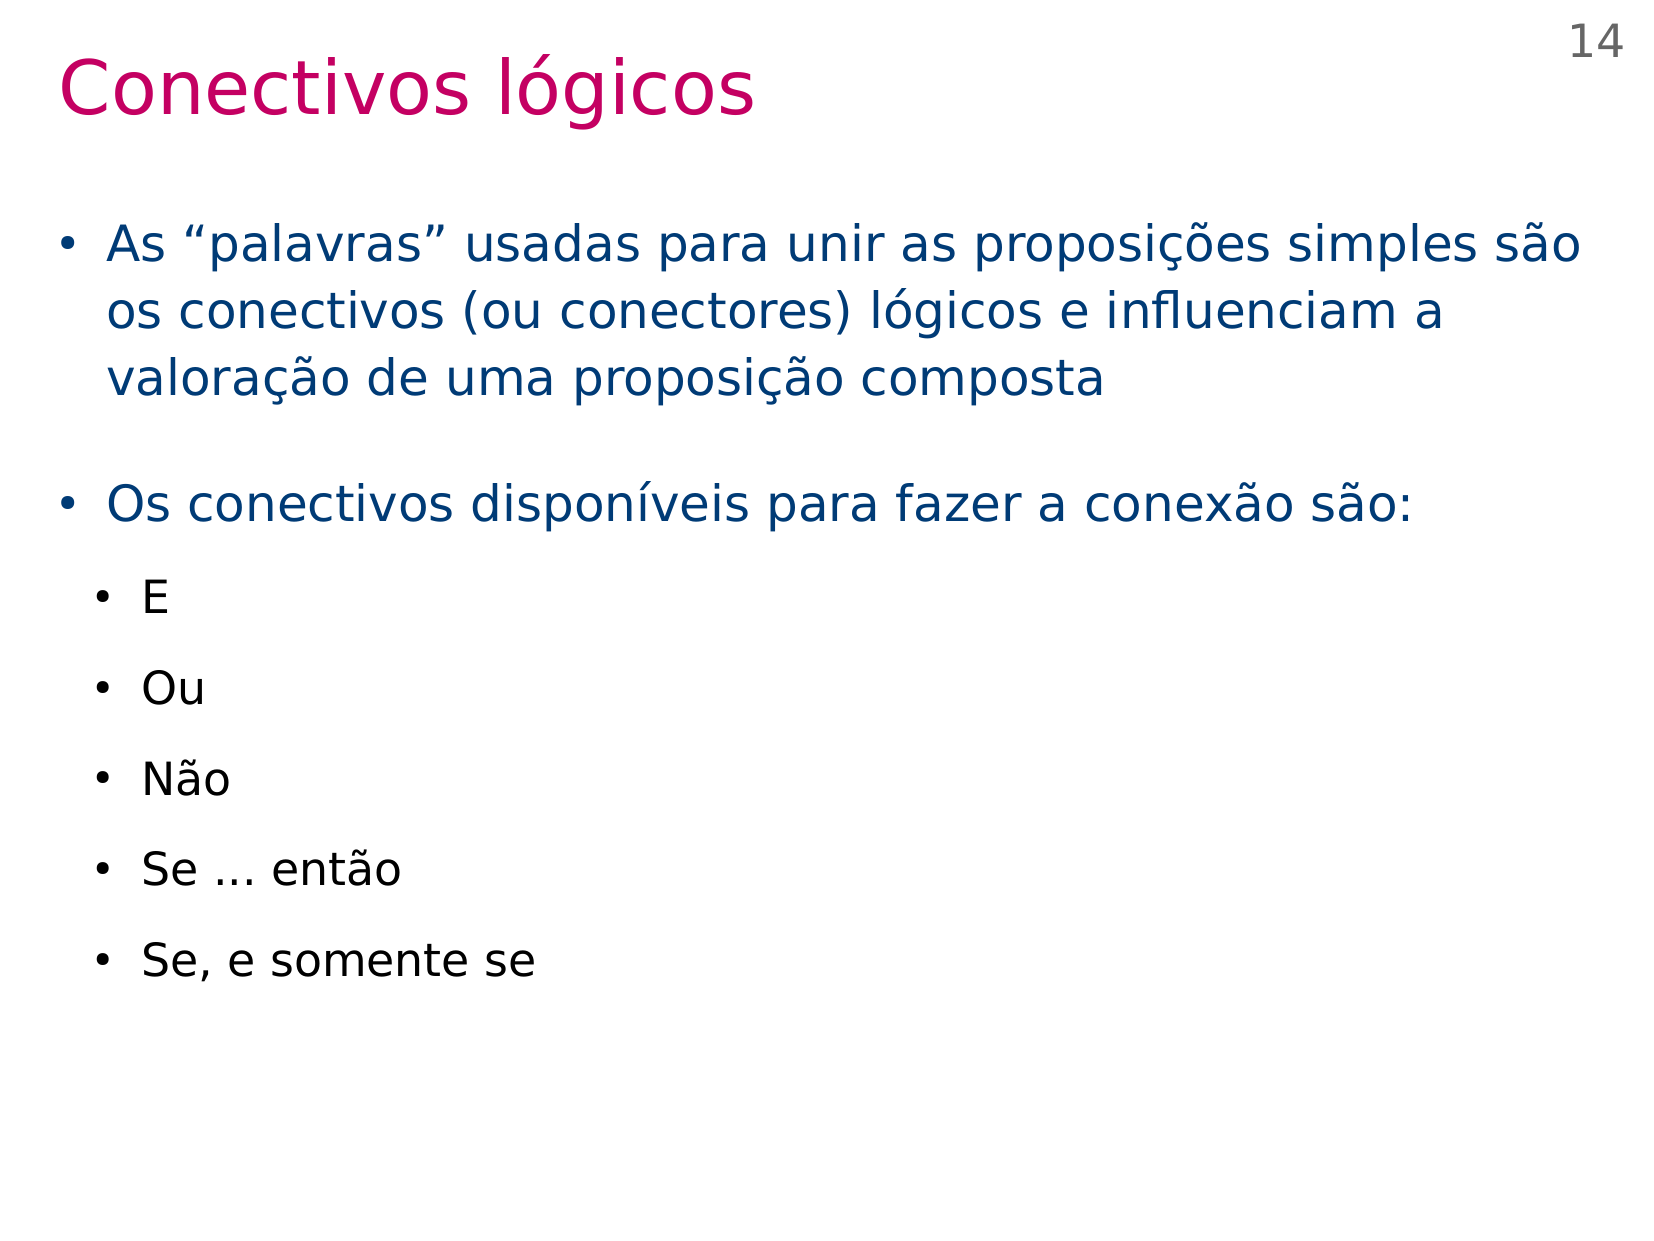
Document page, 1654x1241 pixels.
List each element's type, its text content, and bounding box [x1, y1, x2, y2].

title Conectivos lógicos [59, 29, 1625, 148]
list As “palavras” usadas para unir as proposições simples são os conectivos (ou conectores) lógicos e influenciam a valoração de uma proposição composta Os conectivos disponíveis para fazer a conexão são: E Ou Não Se ... então Se, e somente se [59, 206, 1625, 1211]
